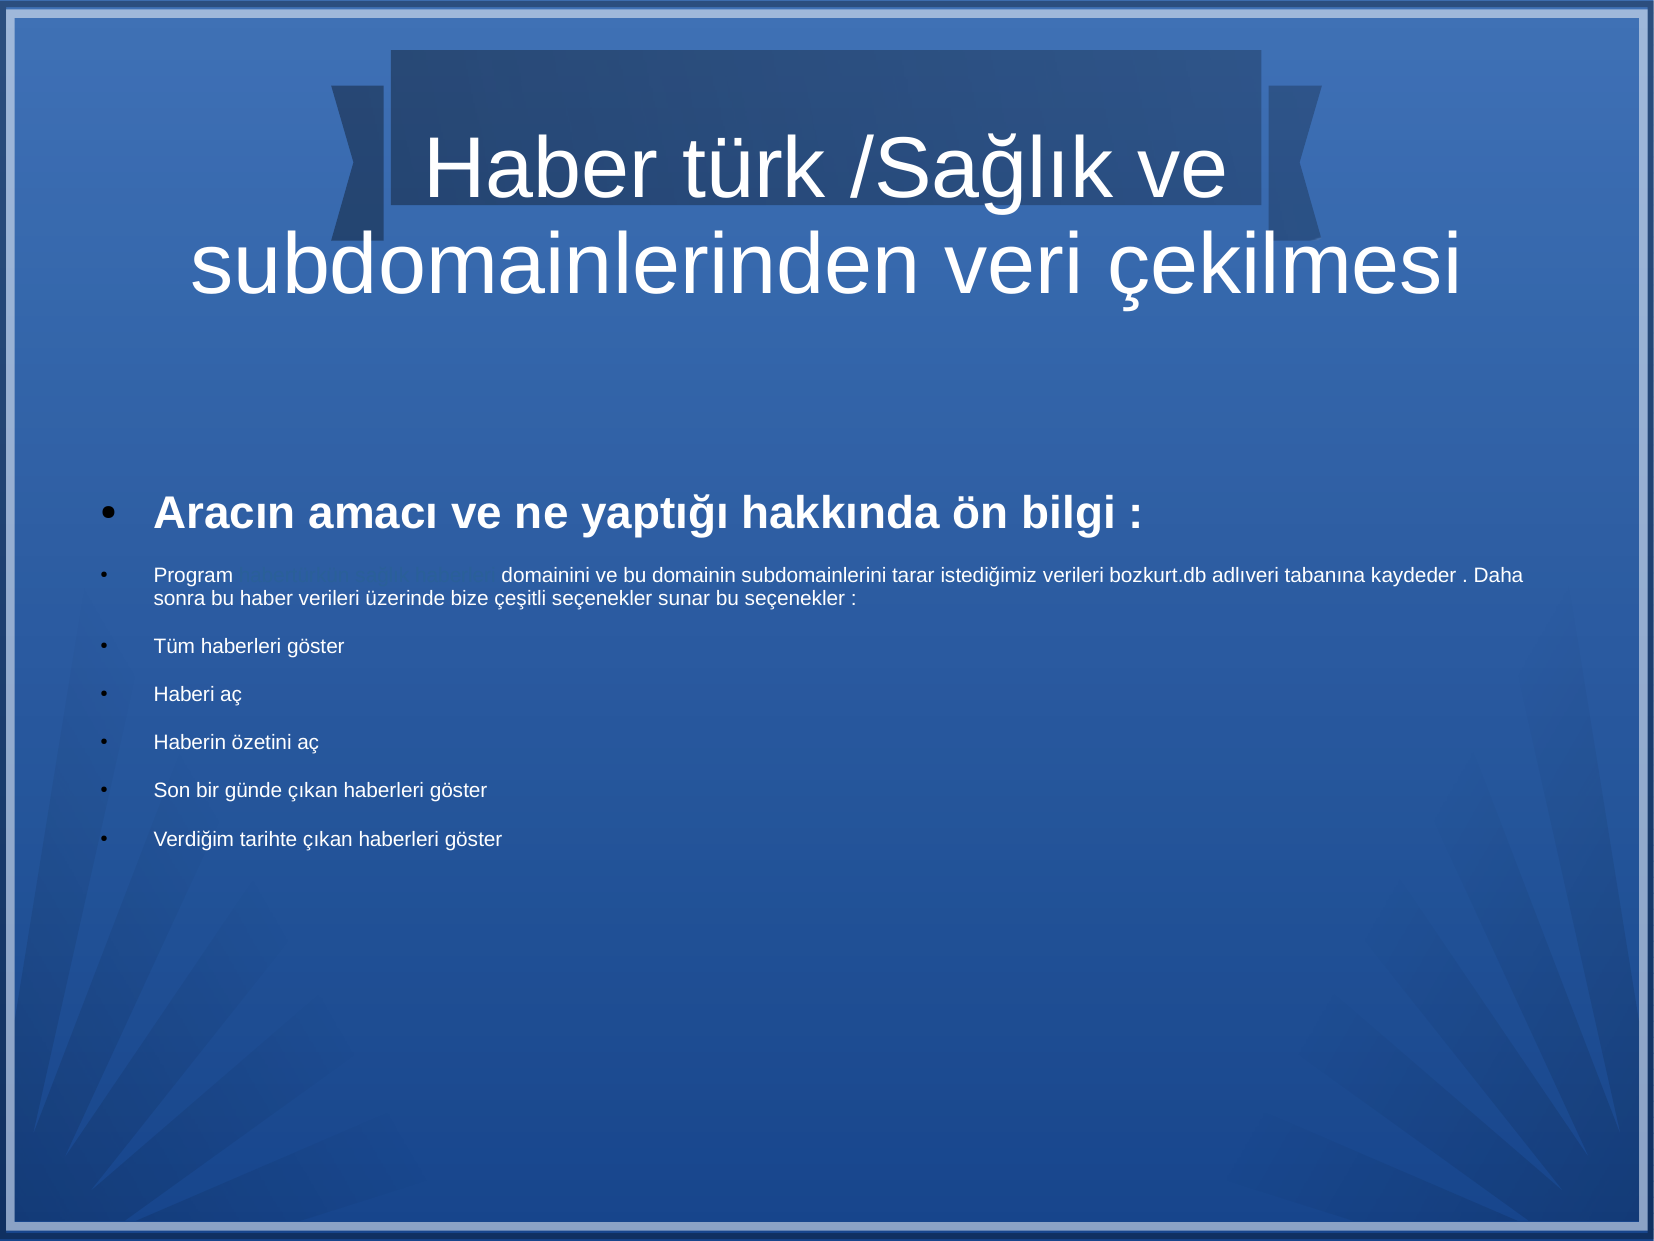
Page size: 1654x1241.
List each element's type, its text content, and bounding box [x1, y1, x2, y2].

title Haber türk /Sağlık ve subdomainlerinden veri çekilmesi [82, 10, 1571, 421]
list Aracın amacı ve ne yaptığı hakkında ön bilgi : Program habertürkün sağlık haberleri domainini ve bu domainin subdomainlerini tarar istediğimiz verileri bozkurt.db adlıveri tabanına kaydeder . Daha sonra bu haber verileri üzerinde bize çeşitli seçenekler sunar bu seçenekler : Tüm haberleri göster Haberi aç Haberin özetini aç Son bir günde çıkan haberleri göster Verdiğim tarihte çıkan haberleri göster [82, 487, 1571, 1132]
